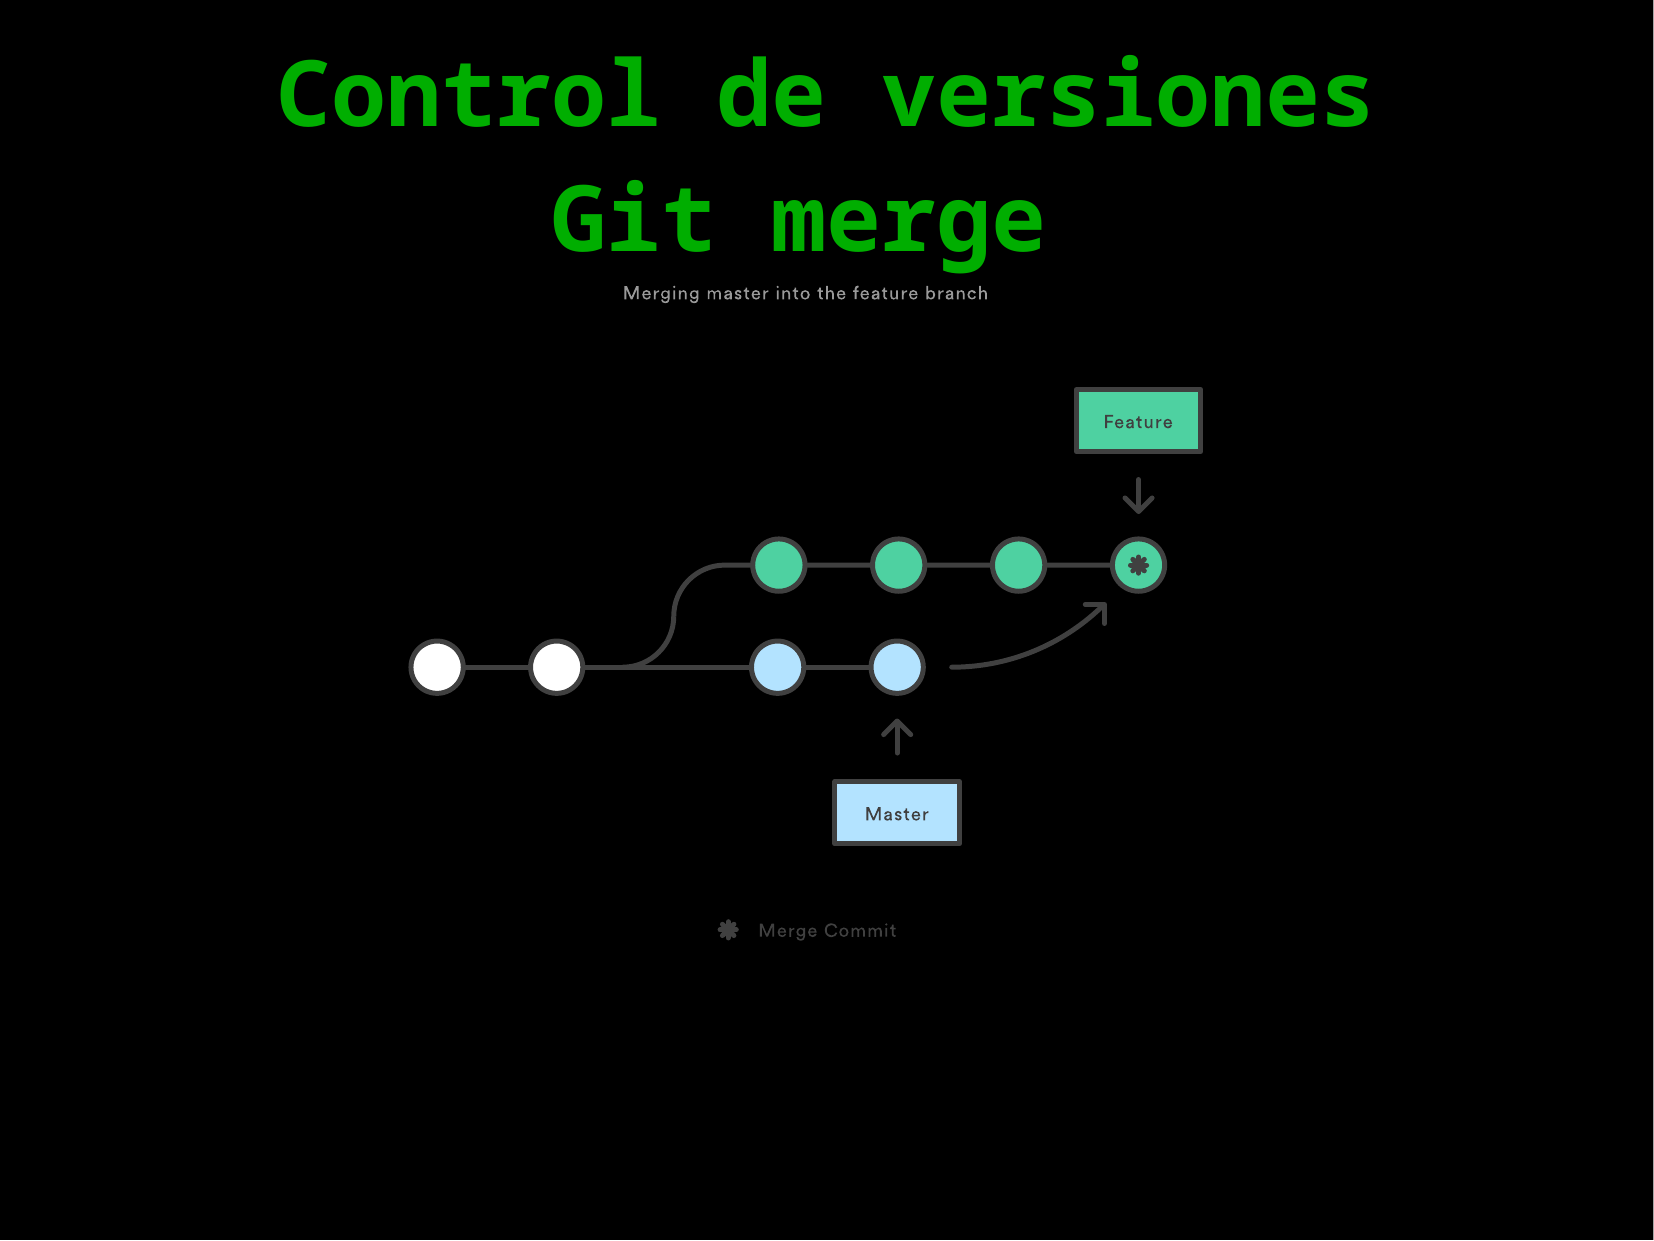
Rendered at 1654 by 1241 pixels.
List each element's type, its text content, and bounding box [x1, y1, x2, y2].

title Control de versiones Git merge [82, 43, 1571, 263]
picture [307, 281, 1305, 950]
